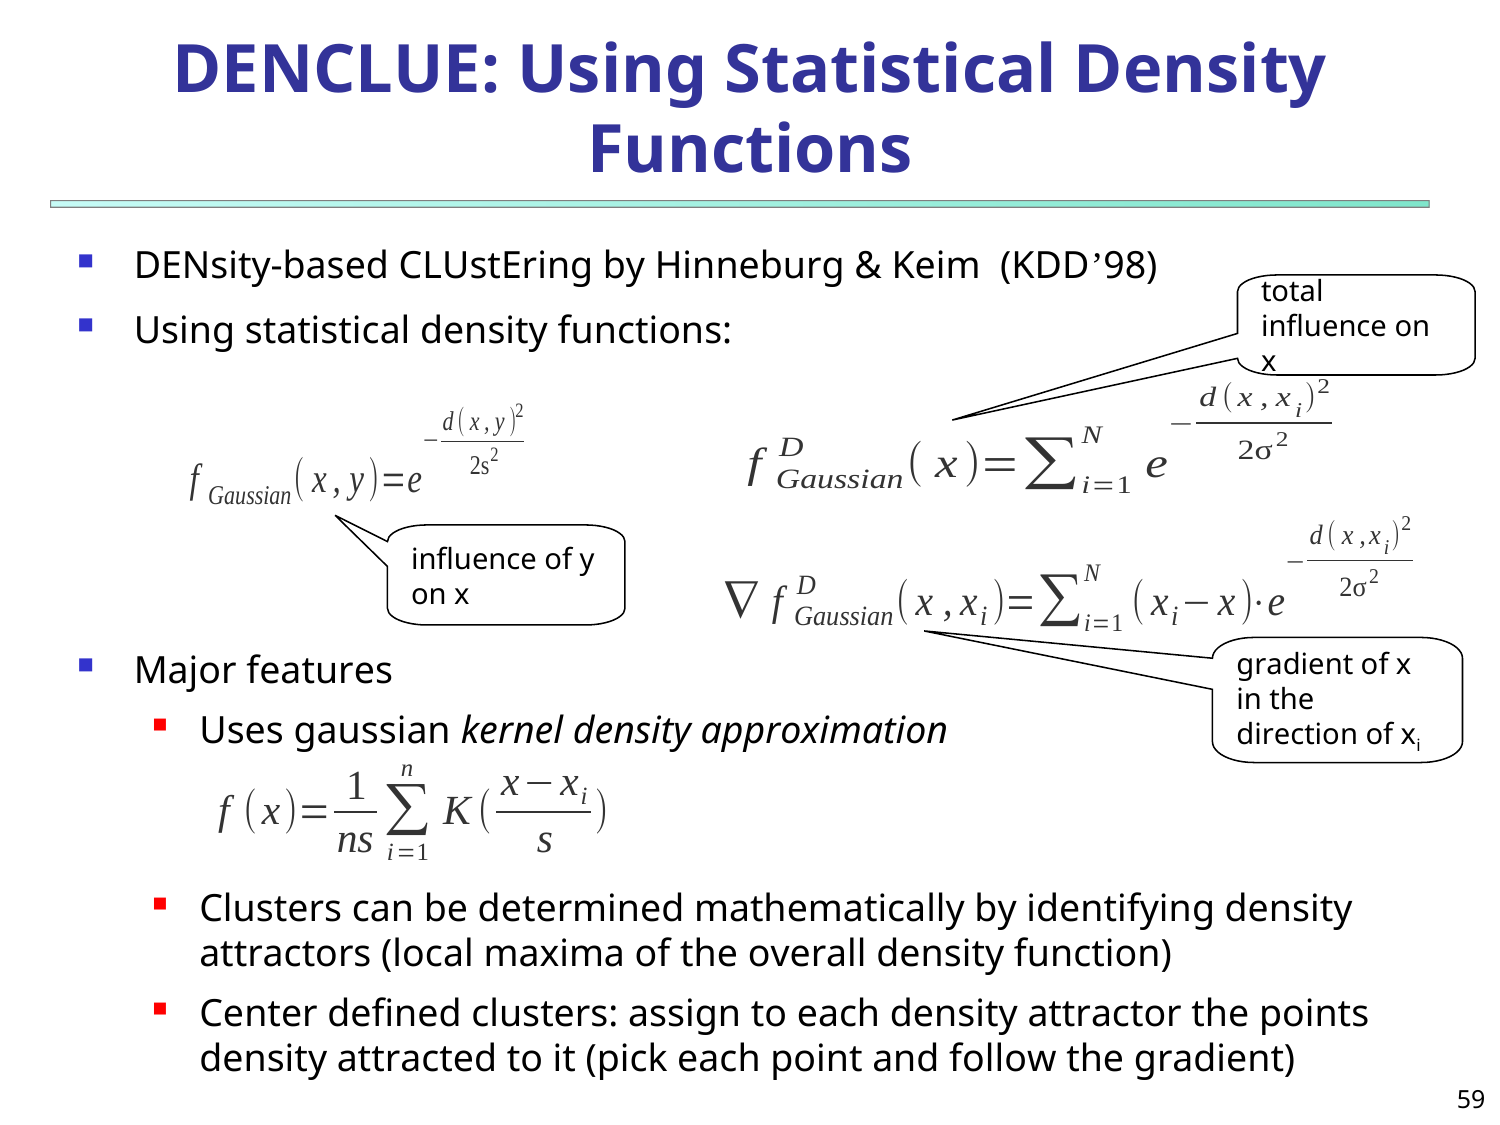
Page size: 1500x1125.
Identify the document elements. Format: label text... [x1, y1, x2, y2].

chart [202, 754, 616, 866]
text_box [725, 375, 1351, 501]
list DENsity-based CLUstEring by Hinneburg & Keim (KDD’98) Using statistical density functions: Major features Uses gaussian kernel density approximation Clusters can be determined mathematically by identifying density attractors (local maxima of the overall density function) Center defined clusters: assign to each density attractor the points density attracted to it (pick each point and follow the gradient) [62, 224, 1438, 1125]
text_box influence of y on x [335, 515, 625, 625]
text_box [174, 399, 538, 510]
chart [712, 512, 1428, 638]
text_box total influence on x [952, 274, 1476, 421]
text_box gradient of x in the direction of xi [924, 630, 1463, 763]
title DENCLUE: Using Statistical Density Functions [0, 18, 1500, 194]
text_box 18 [1187, 1062, 1500, 1125]
